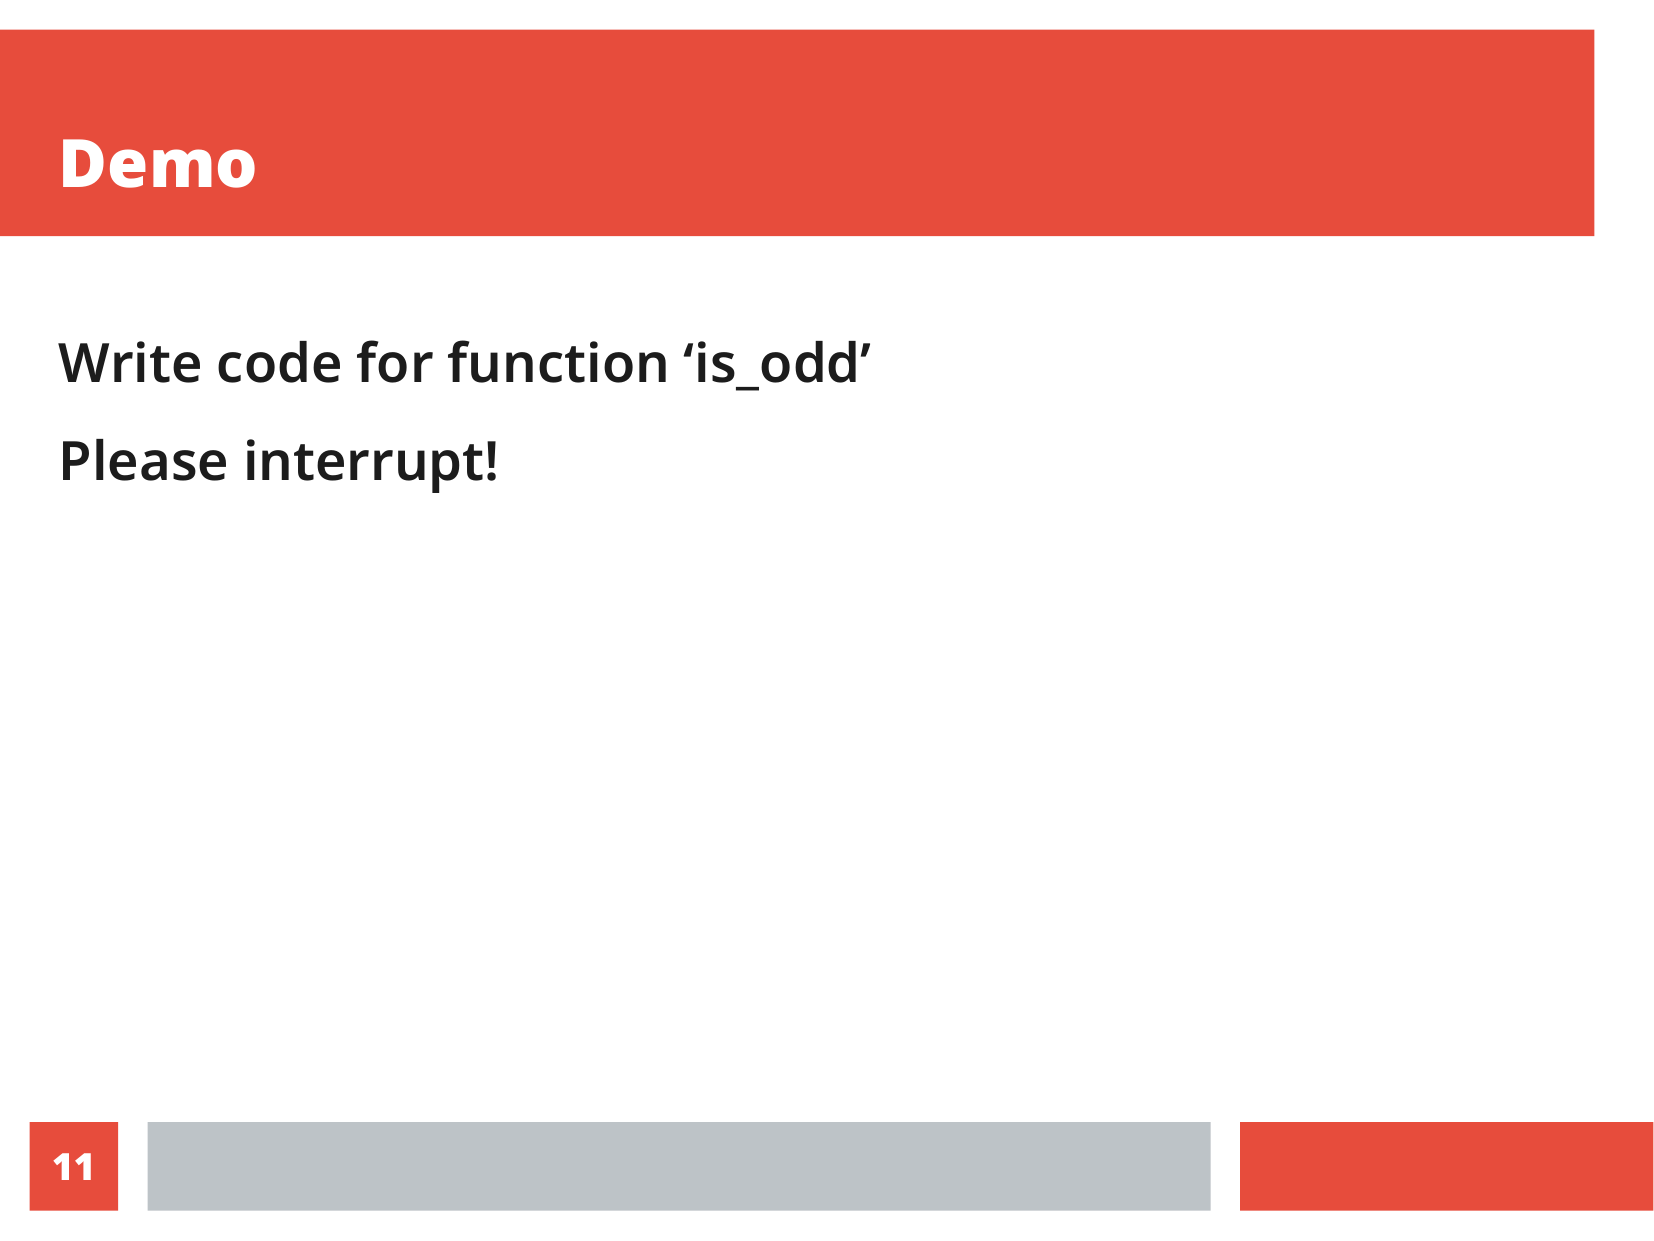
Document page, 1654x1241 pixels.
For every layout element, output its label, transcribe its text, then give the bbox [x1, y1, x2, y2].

title Demo [59, 59, 1595, 207]
list Write code for function ‘is_odd’ Please interrupt! [59, 324, 1565, 1093]
